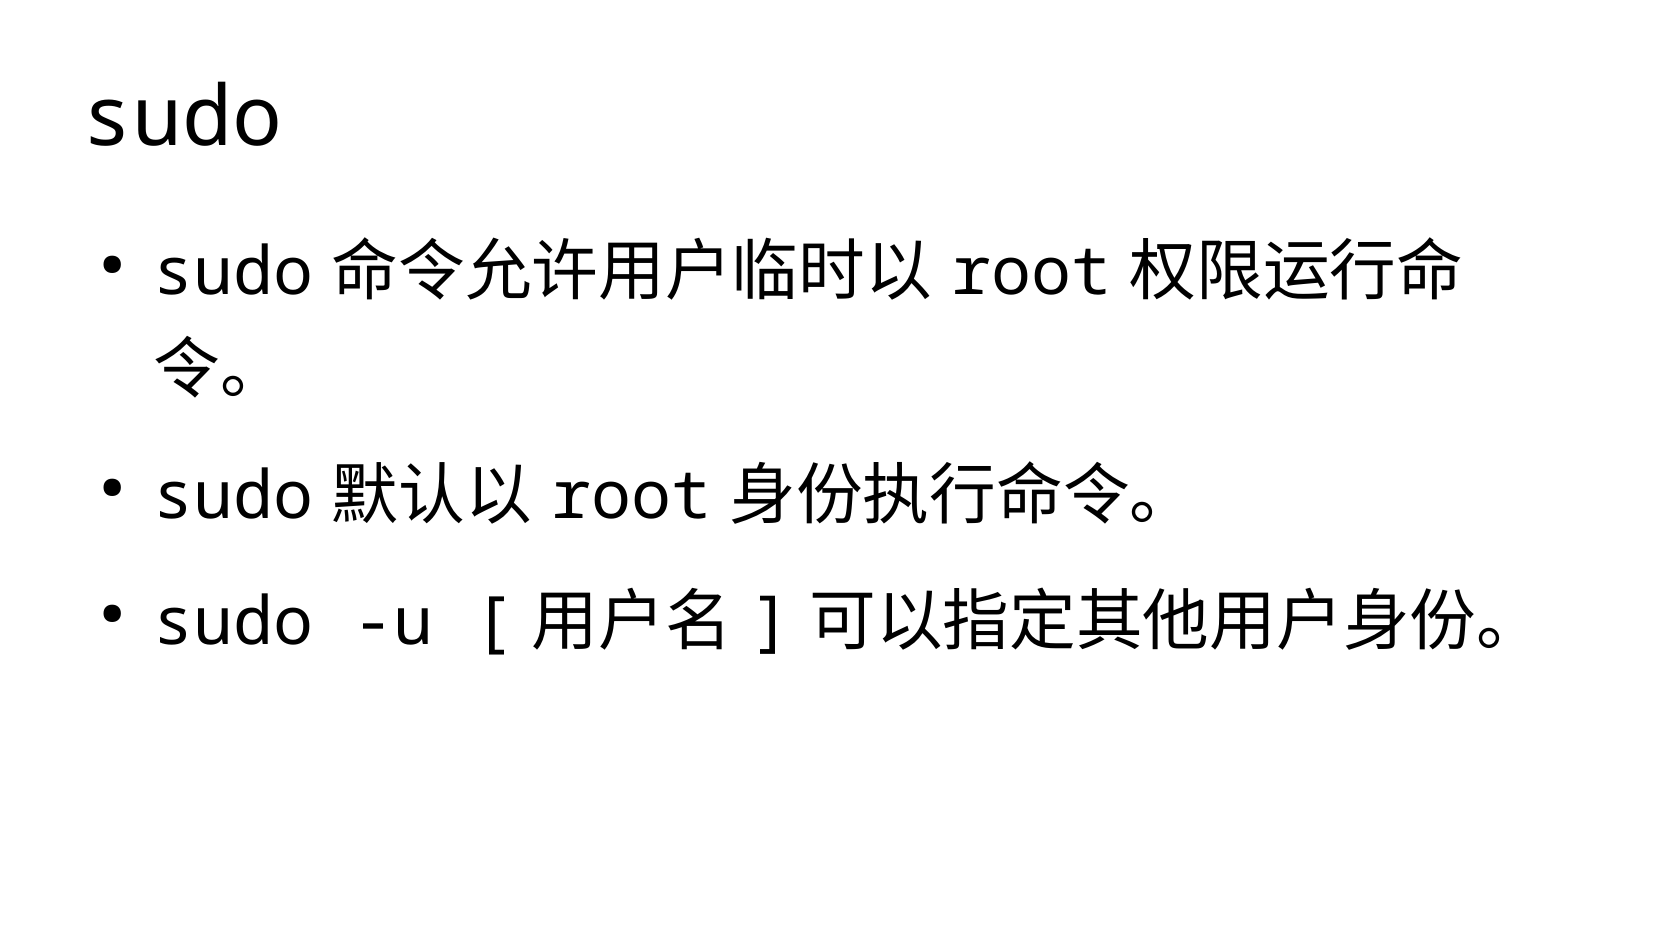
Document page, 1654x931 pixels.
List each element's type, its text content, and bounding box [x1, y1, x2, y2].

list sudo命令允许用户临时以root权限运行命令。 sudo默认以root身份执行命令。 sudo -u [用户名]可以指定其他用户身份。 [82, 217, 1571, 758]
title sudo [82, 37, 1571, 189]
